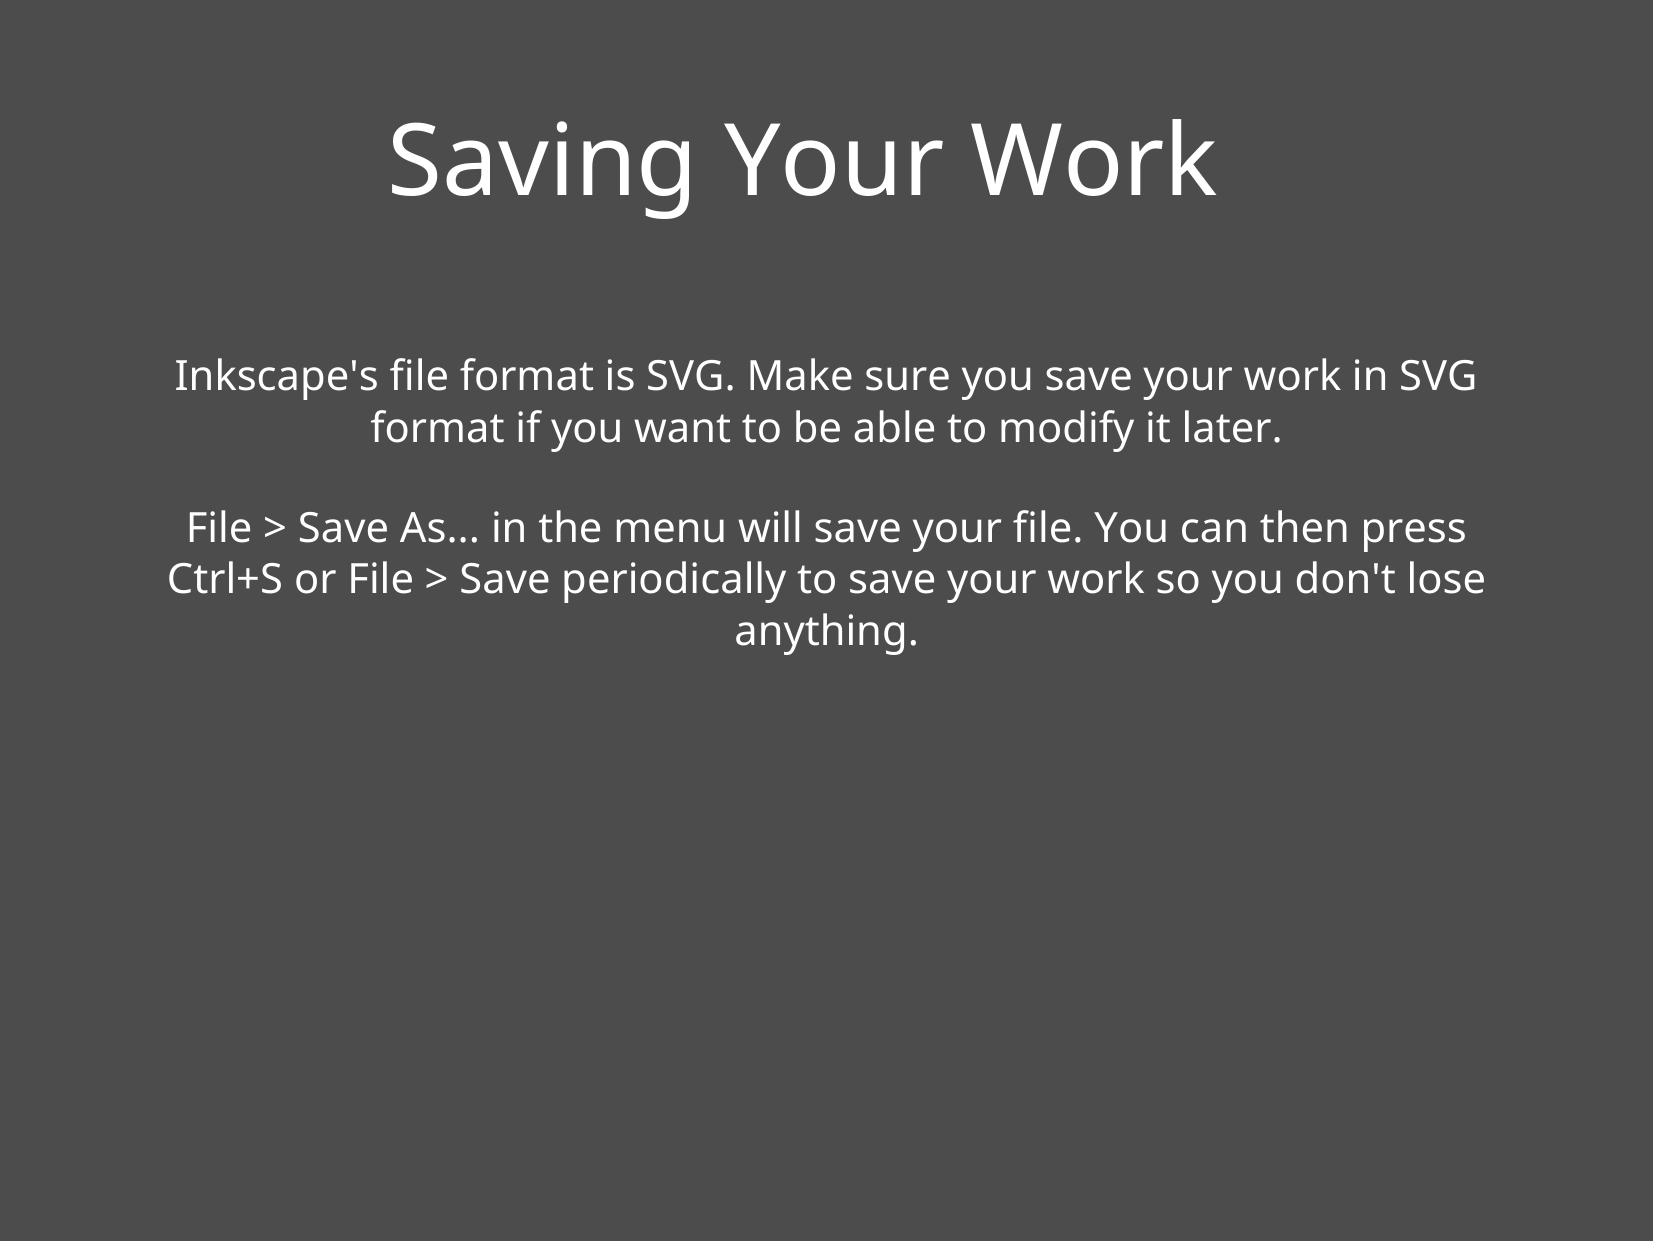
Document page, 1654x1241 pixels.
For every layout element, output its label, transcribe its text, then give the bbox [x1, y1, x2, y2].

title File > Save As... in the menu will save your file. You can then press Ctrl+S or File > Save periodically to save your work so you don't lose anything. [132, 504, 1521, 653]
title Saving Your Work [53, 36, 1554, 298]
title Inkscape's file format is SVG. Make sure you save your work in SVG format if you want to be able to modify it later. [132, 327, 1521, 476]
